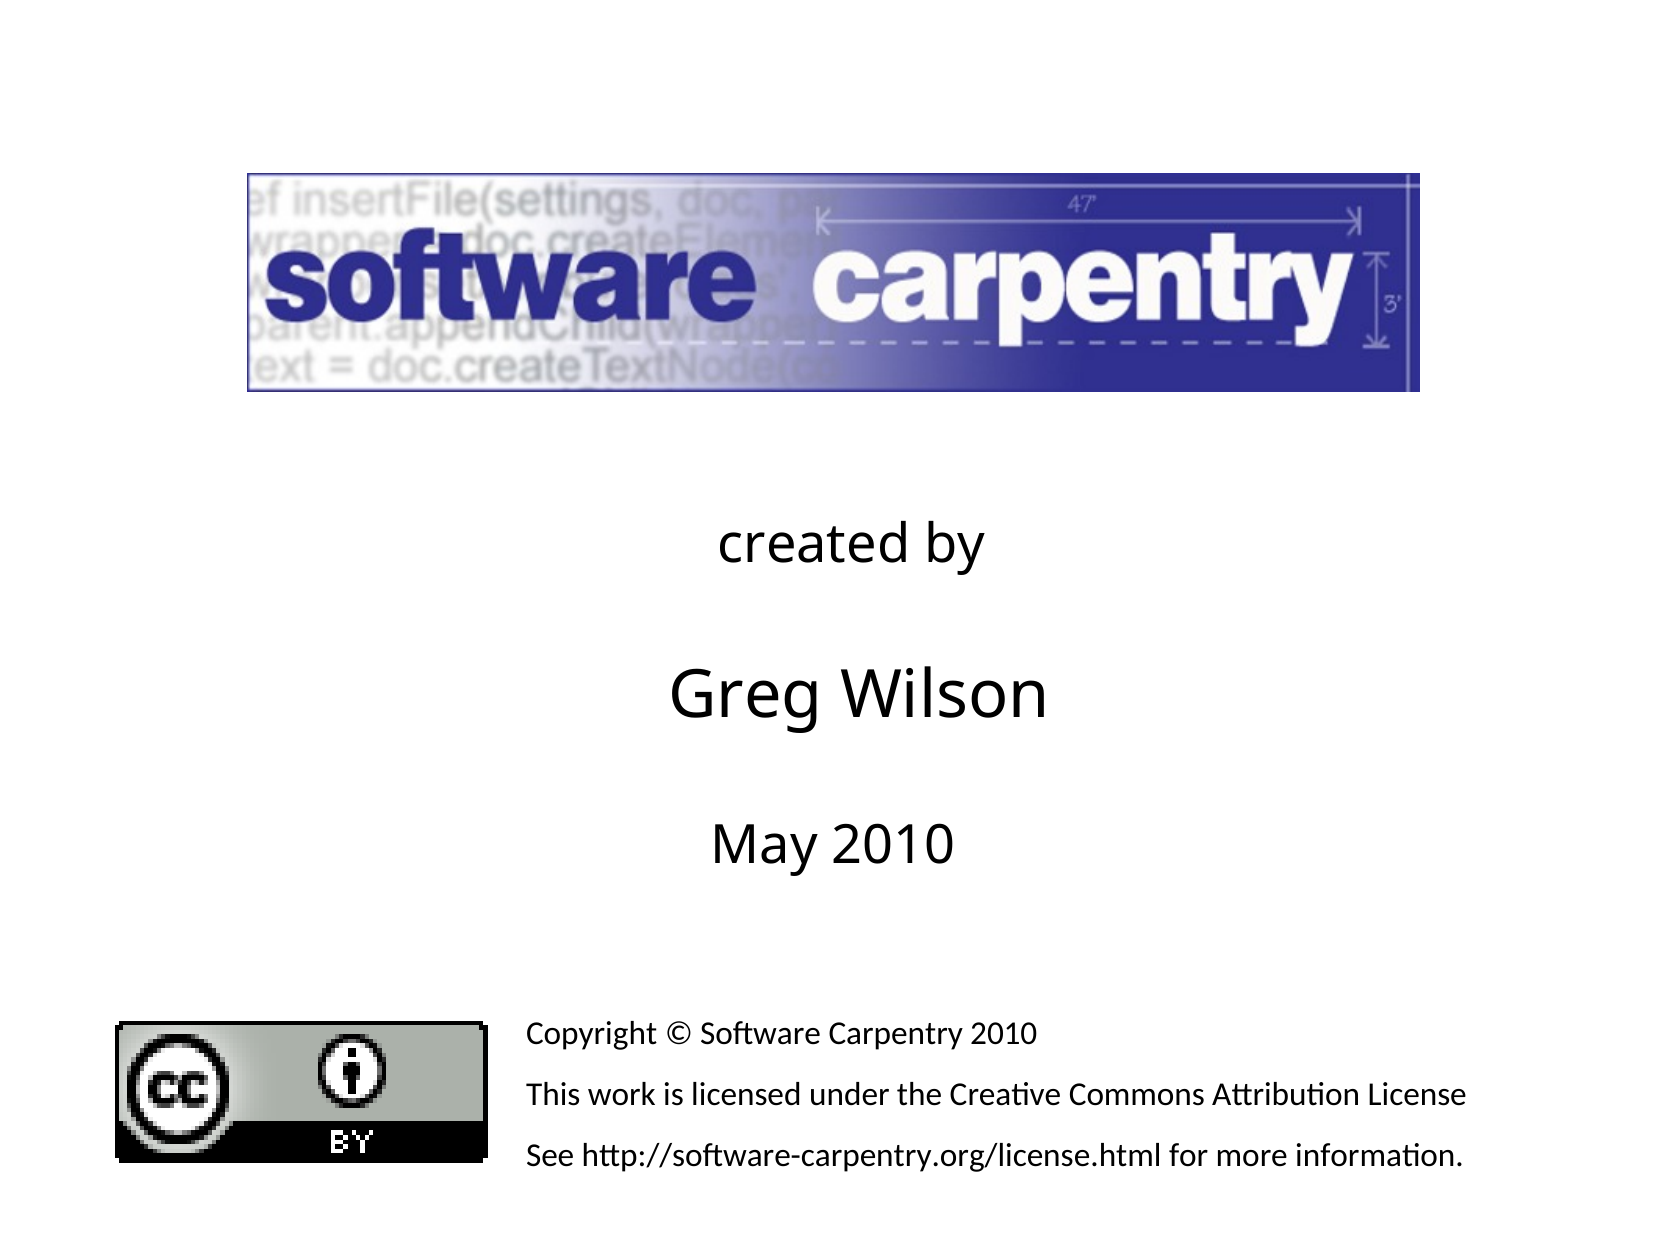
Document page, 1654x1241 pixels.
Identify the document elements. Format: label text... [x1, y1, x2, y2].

text_box Copyright © Software Carpentry 2010 This work is licensed under the Creative Commons Attribution License See http://software-carpentry.org/license.html for more information. [511, 1002, 1483, 1181]
text_box Greg Wilson [653, 641, 1014, 739]
text_box May 2010 [692, 800, 975, 882]
text_box created by [702, 499, 964, 581]
picture [247, 173, 1420, 392]
picture [115, 1021, 488, 1163]
